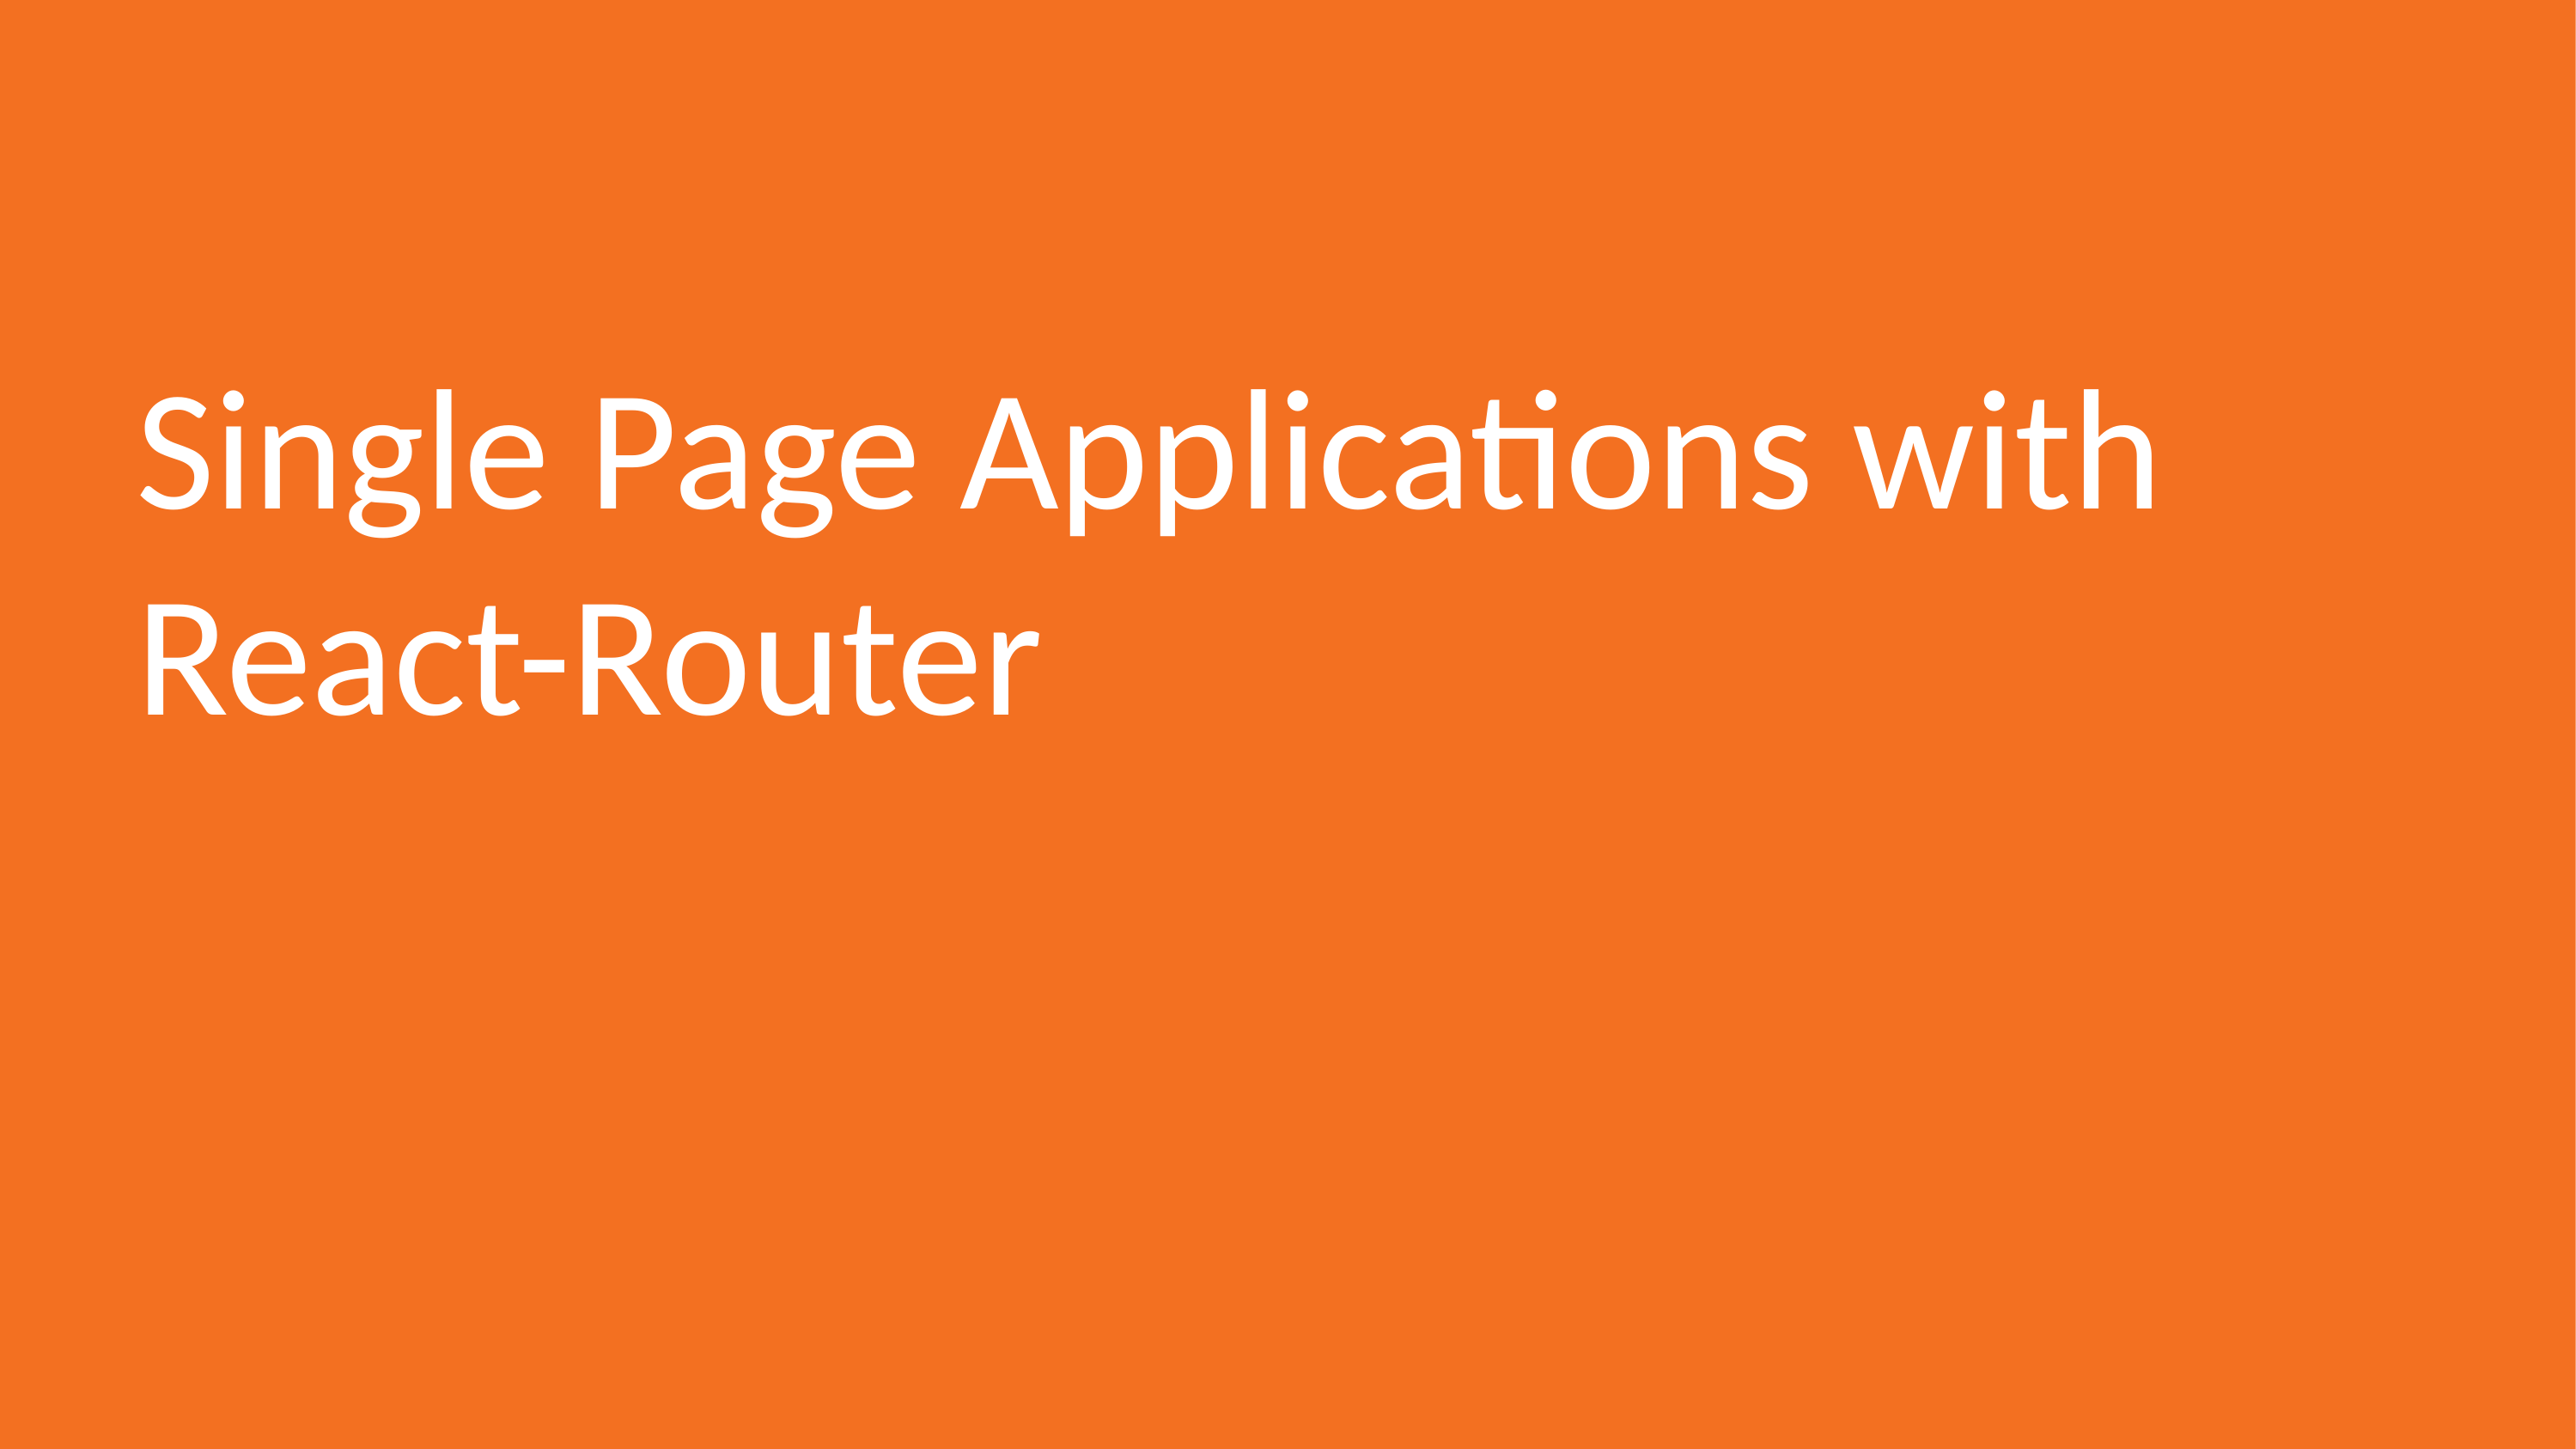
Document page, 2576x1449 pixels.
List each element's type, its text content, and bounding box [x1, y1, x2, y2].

title Single Page Applications with React-Router [110, 512, 2427, 776]
